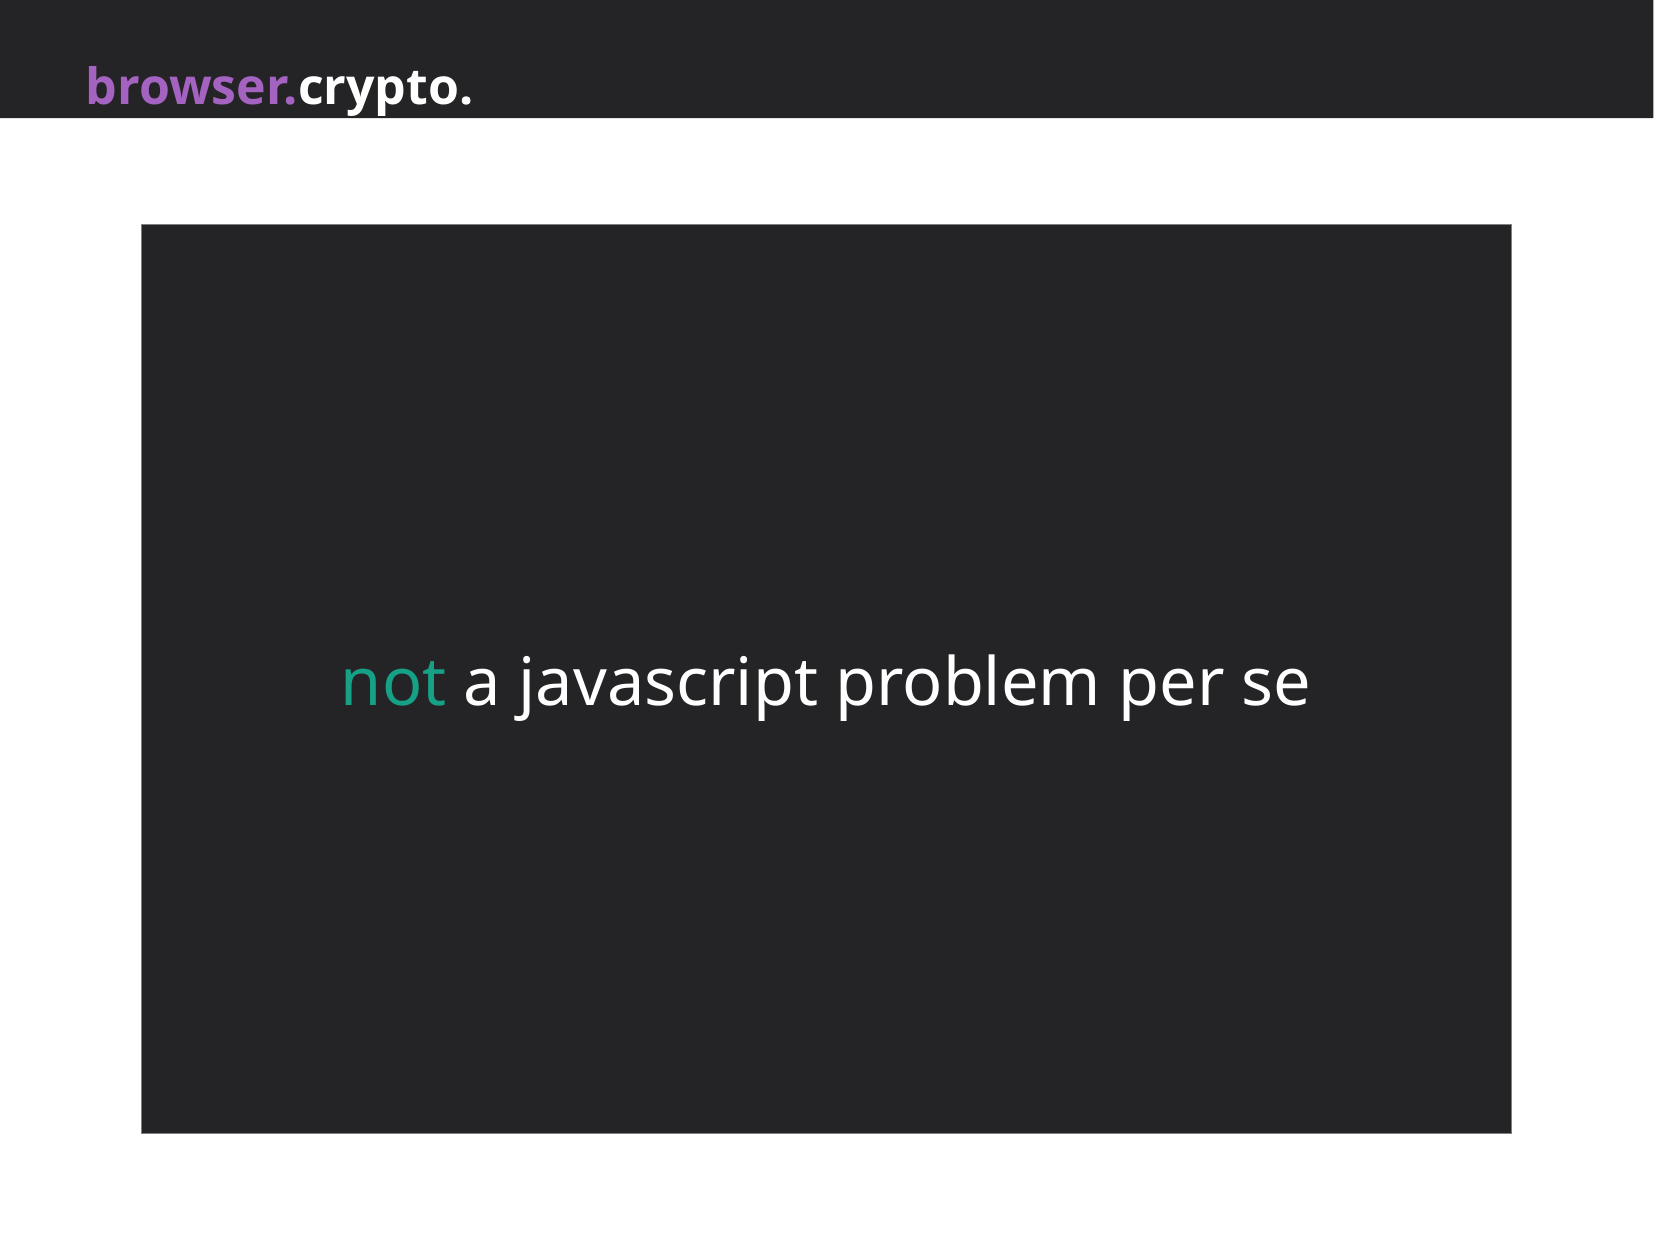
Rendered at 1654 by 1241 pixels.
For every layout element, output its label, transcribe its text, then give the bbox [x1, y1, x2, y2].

text_box [0, 0, 1654, 119]
text_box [165, 531, 1441, 1087]
text_box browser.crypto. [70, 43, 567, 119]
text_box not a javascript problem per se [141, 224, 1512, 1134]
